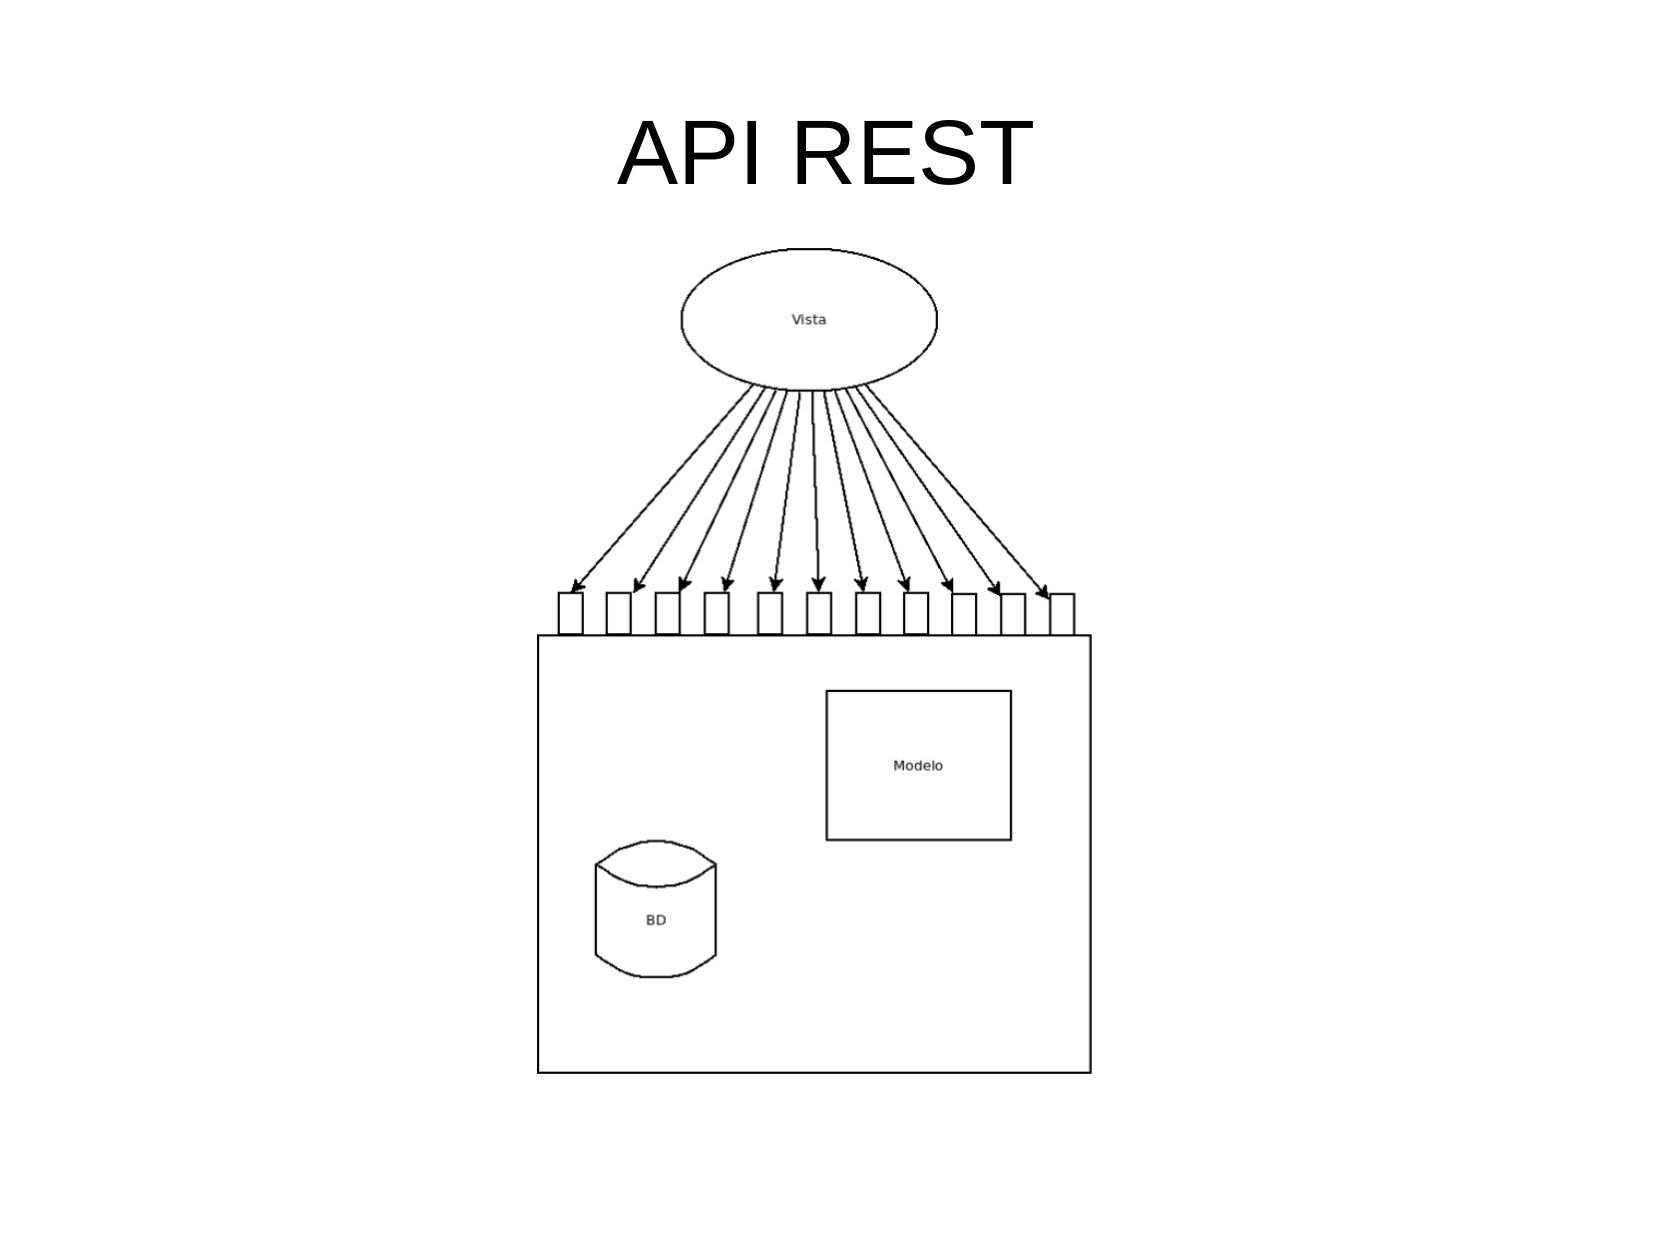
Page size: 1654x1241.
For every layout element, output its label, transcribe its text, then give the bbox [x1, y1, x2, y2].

picture [537, 247, 1092, 1075]
title API REST [82, 49, 1571, 257]
